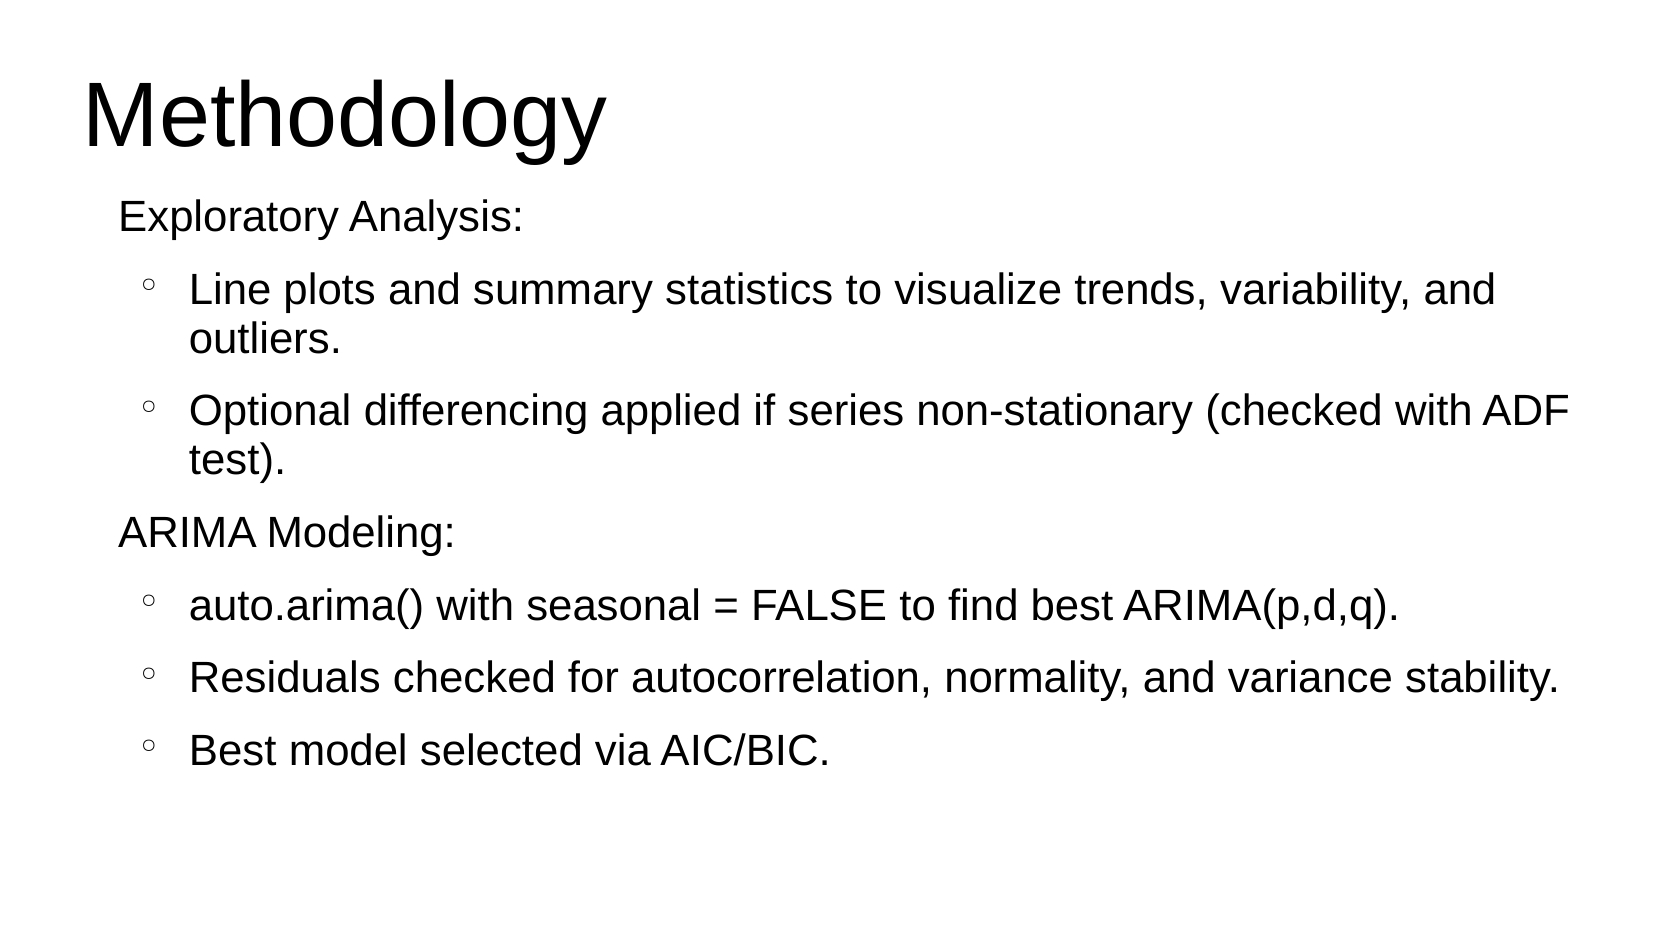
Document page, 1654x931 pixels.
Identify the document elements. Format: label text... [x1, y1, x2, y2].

title Methodology [82, 37, 1571, 192]
list Exploratory Analysis: Line plots and summary statistics to visualize trends, variability, and outliers. Optional differencing applied if series non-stationary (checked with ADF test). ARIMA Modeling: auto.arima() with seasonal = FALSE to find best ARIMA(p,d,q). Residuals checked for autocorrelation, normality, and variance stability. Best model selected via AIC/BIC. [47, 192, 1595, 827]
